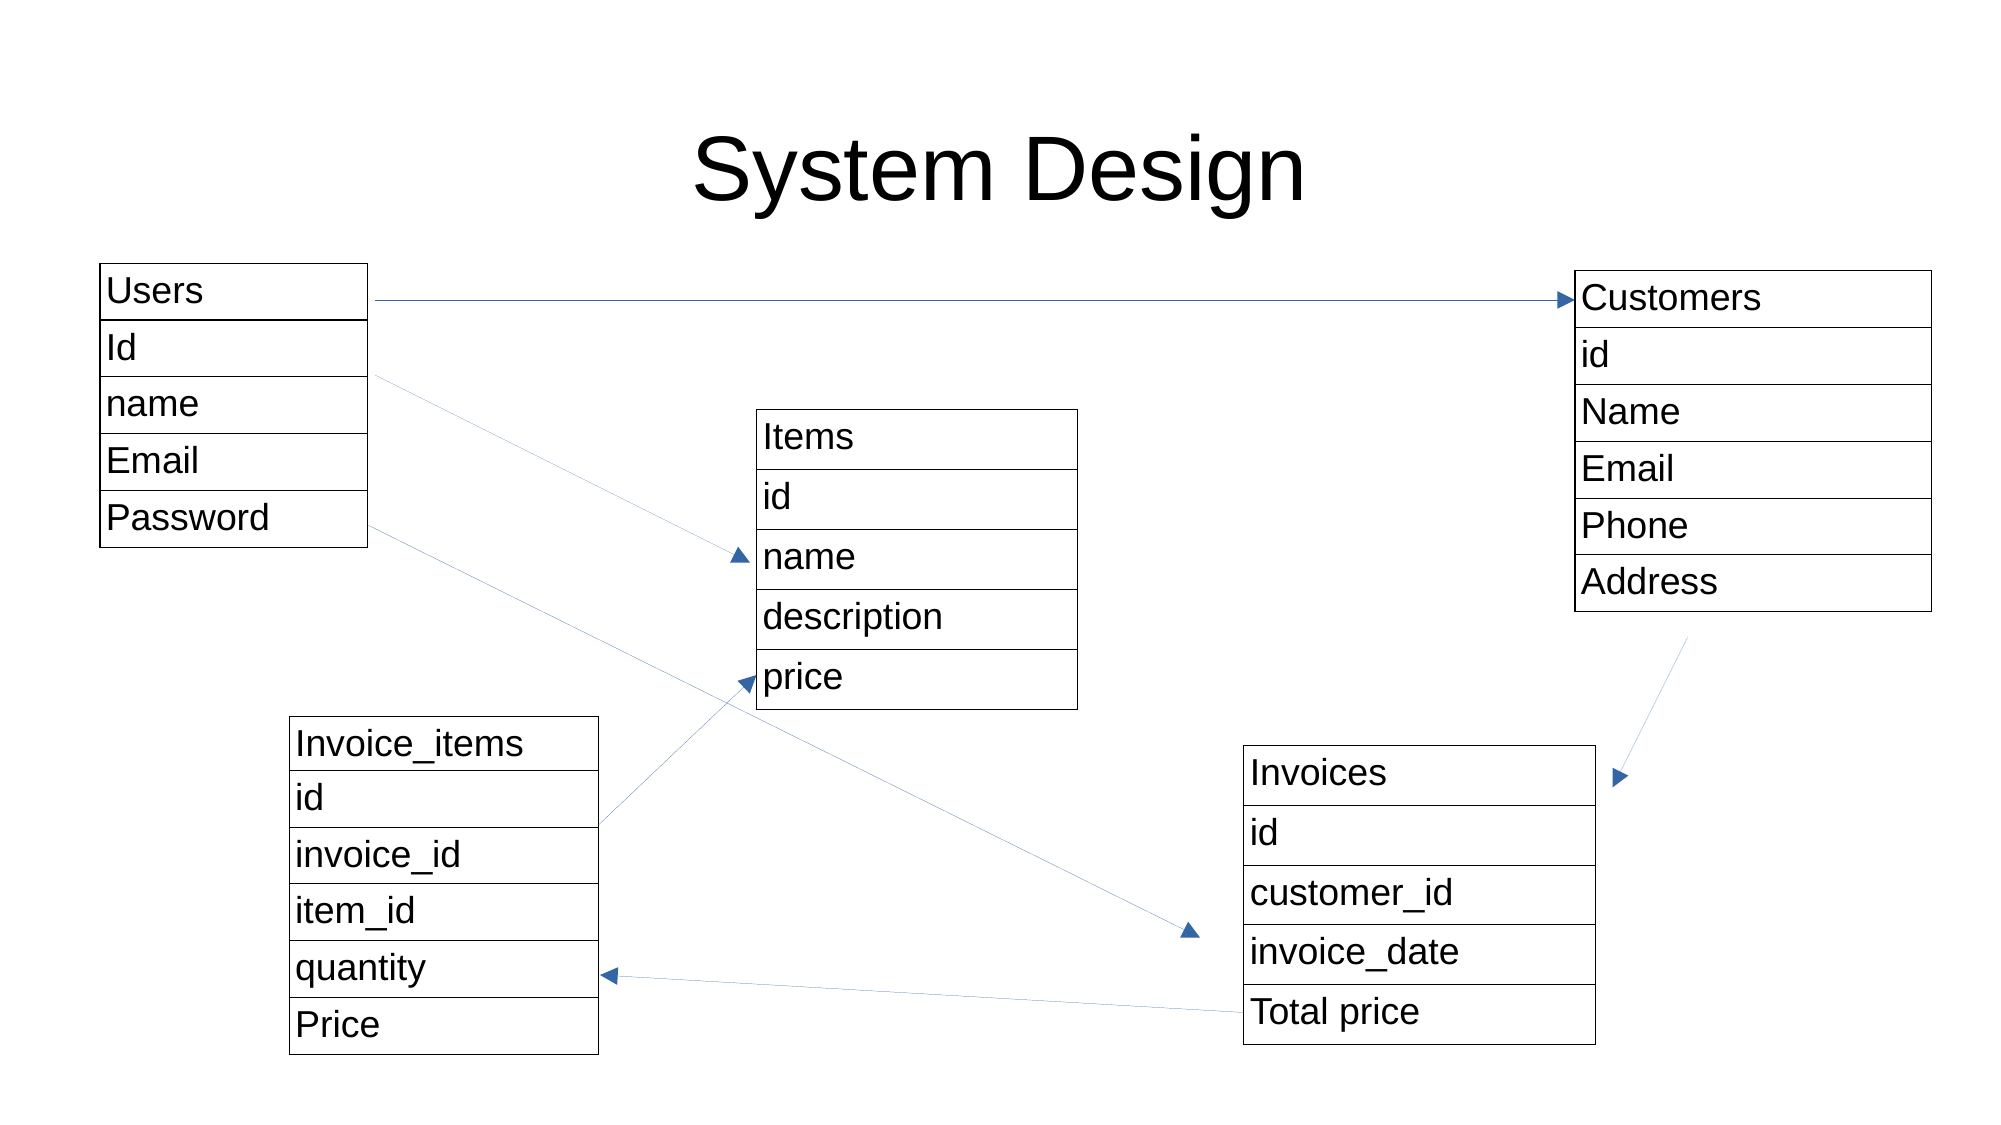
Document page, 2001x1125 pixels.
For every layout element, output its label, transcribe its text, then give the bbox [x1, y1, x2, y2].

table_cell Email [1576, 442, 1931, 498]
table_cell id [1576, 328, 1931, 384]
table_cell Address [1576, 555, 1931, 611]
table_header Customers [1576, 271, 1931, 327]
table_cell Phone [1576, 499, 1931, 554]
table_cell id [1244, 806, 1595, 865]
table_cell customer_id [1244, 866, 1595, 924]
table_cell invoice_id [290, 828, 598, 883]
table_cell Email [101, 434, 367, 490]
table_cell id [757, 470, 1077, 529]
table_cell item_id [290, 884, 598, 940]
table_cell invoice_date [1244, 925, 1595, 984]
table_cell price [757, 650, 1077, 709]
table_cell name [101, 377, 367, 433]
table_cell quantity [290, 941, 598, 997]
table_cell Price [290, 998, 598, 1054]
table_header Invoices [1244, 746, 1595, 805]
table_header Items [757, 410, 1077, 469]
table_header Invoice_items [290, 717, 598, 770]
table_cell description [757, 590, 1077, 649]
table_cell Name [1576, 385, 1931, 441]
table_cell id [290, 771, 598, 827]
table_header Users [101, 264, 367, 319]
table_cell name [757, 530, 1077, 589]
title System Design [137, 117, 1863, 220]
table_cell Password [101, 491, 367, 547]
table_cell Total price [1244, 985, 1595, 1044]
table_cell Id [101, 321, 367, 376]
